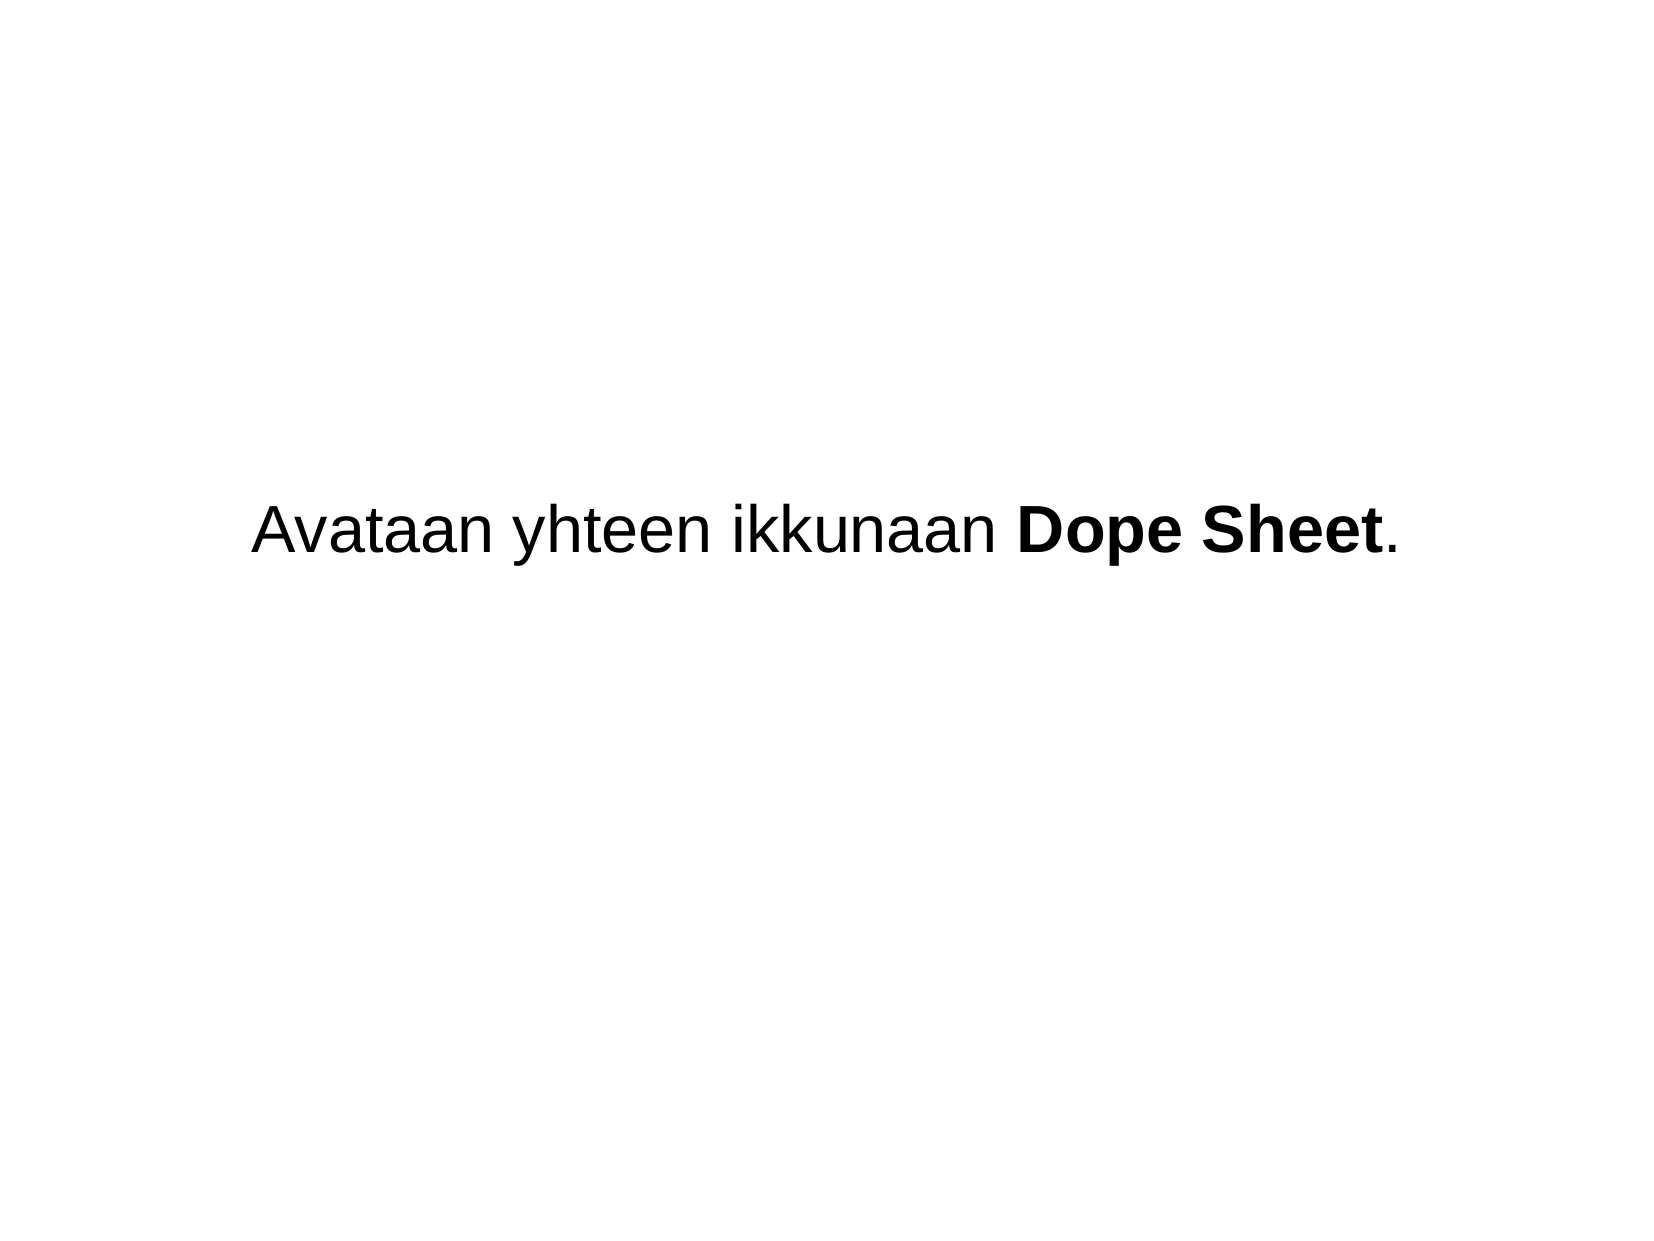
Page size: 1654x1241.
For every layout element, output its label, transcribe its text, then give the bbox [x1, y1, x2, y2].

subtitle Avataan yhteen ikkunaan Dope Sheet. [82, 49, 1571, 1010]
